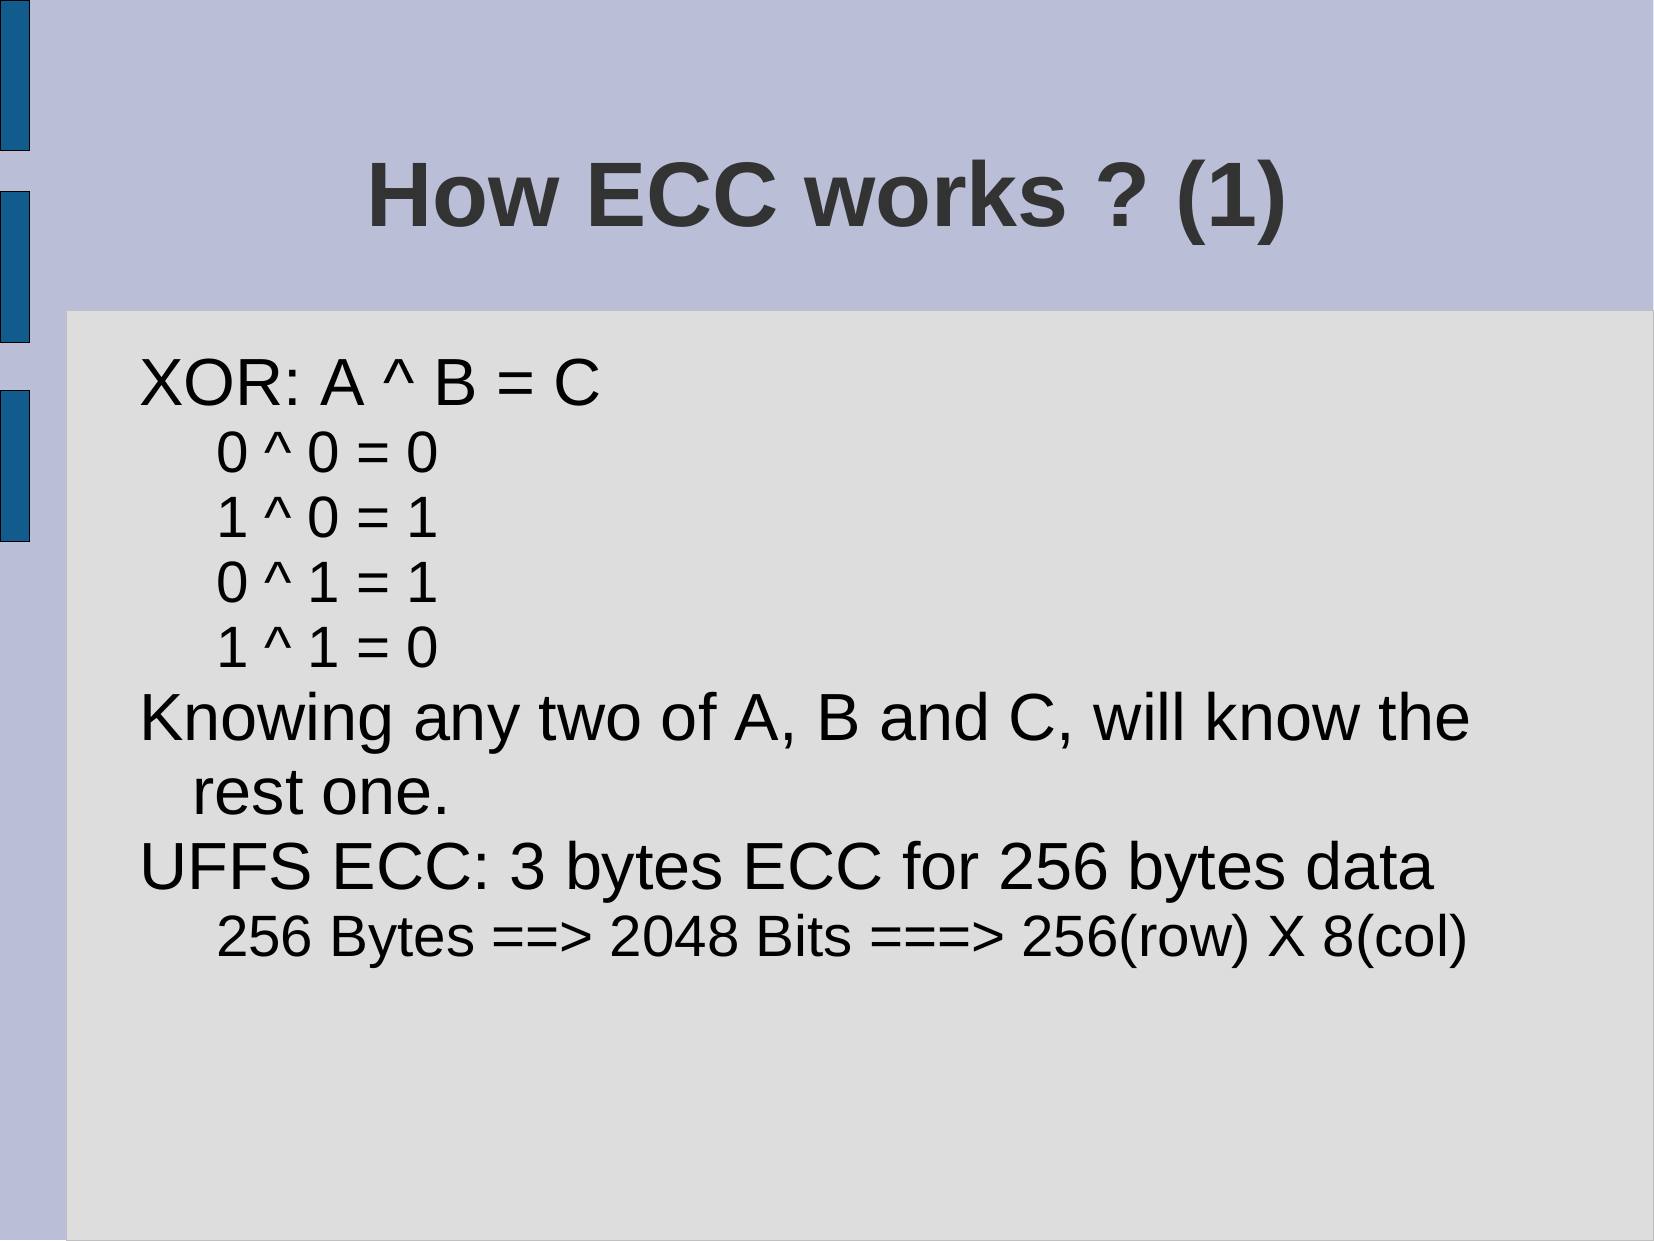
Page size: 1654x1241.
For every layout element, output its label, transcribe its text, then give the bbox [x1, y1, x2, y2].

list XOR: A ^ B = C 0 ^ 0 = 0 1 ^ 0 = 1 0 ^ 1 = 1 1 ^ 1 = 0 Knowing any two of A, B and C, will know the rest one. UFFS ECC: 3 bytes ECC for 256 bytes data 256 Bytes ==> 2048 Bits ===> 256(row) X 8(col) [121, 344, 1534, 1063]
title How ECC works ? (1) [121, 91, 1534, 299]
